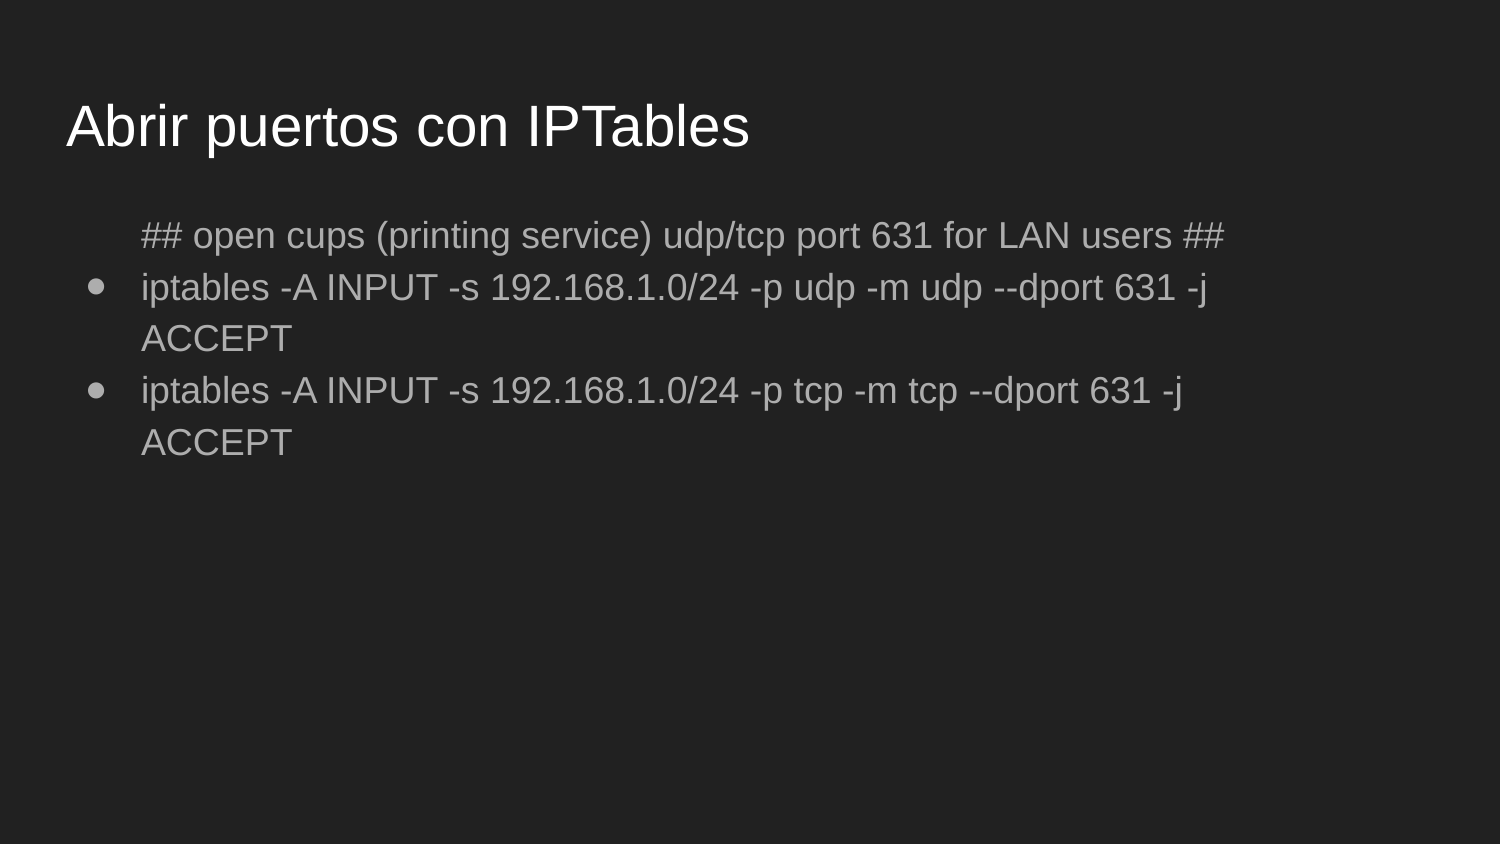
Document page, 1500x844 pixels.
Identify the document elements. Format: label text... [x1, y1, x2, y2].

title Abrir puertos con IPTables [51, 72, 1449, 167]
list ## open cups (printing service) udp/tcp port 631 for LAN users ## iptables -A INPUT -s 192.168.1.0/24 -p udp -m udp --dport 631 -j ACCEPT iptables -A INPUT -s 192.168.1.0/24 -p tcp -m tcp --dport 631 -j ACCEPT [51, 189, 1261, 750]
